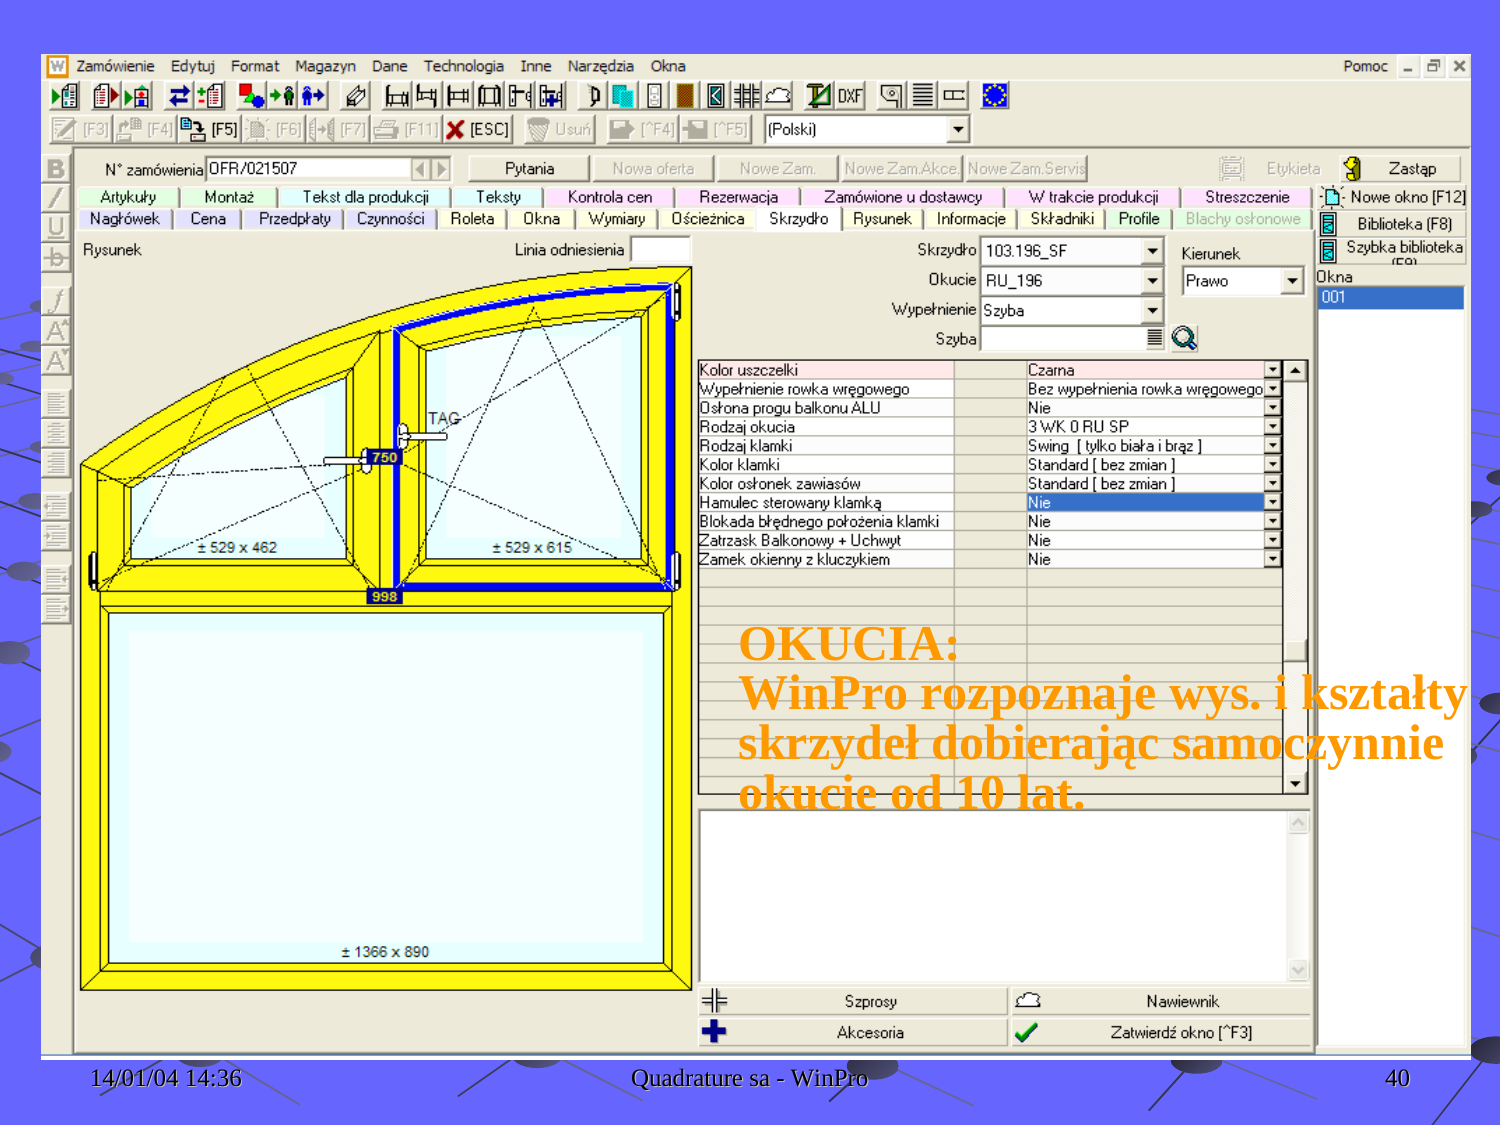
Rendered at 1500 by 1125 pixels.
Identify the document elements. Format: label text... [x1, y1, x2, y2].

picture [41, 54, 1471, 1060]
text_box OKUCIA: WinPro rozpoznaje wys. i kształty skrzydeł dobierając samoczynnie okucie od 10 lat. [738, 620, 1500, 895]
